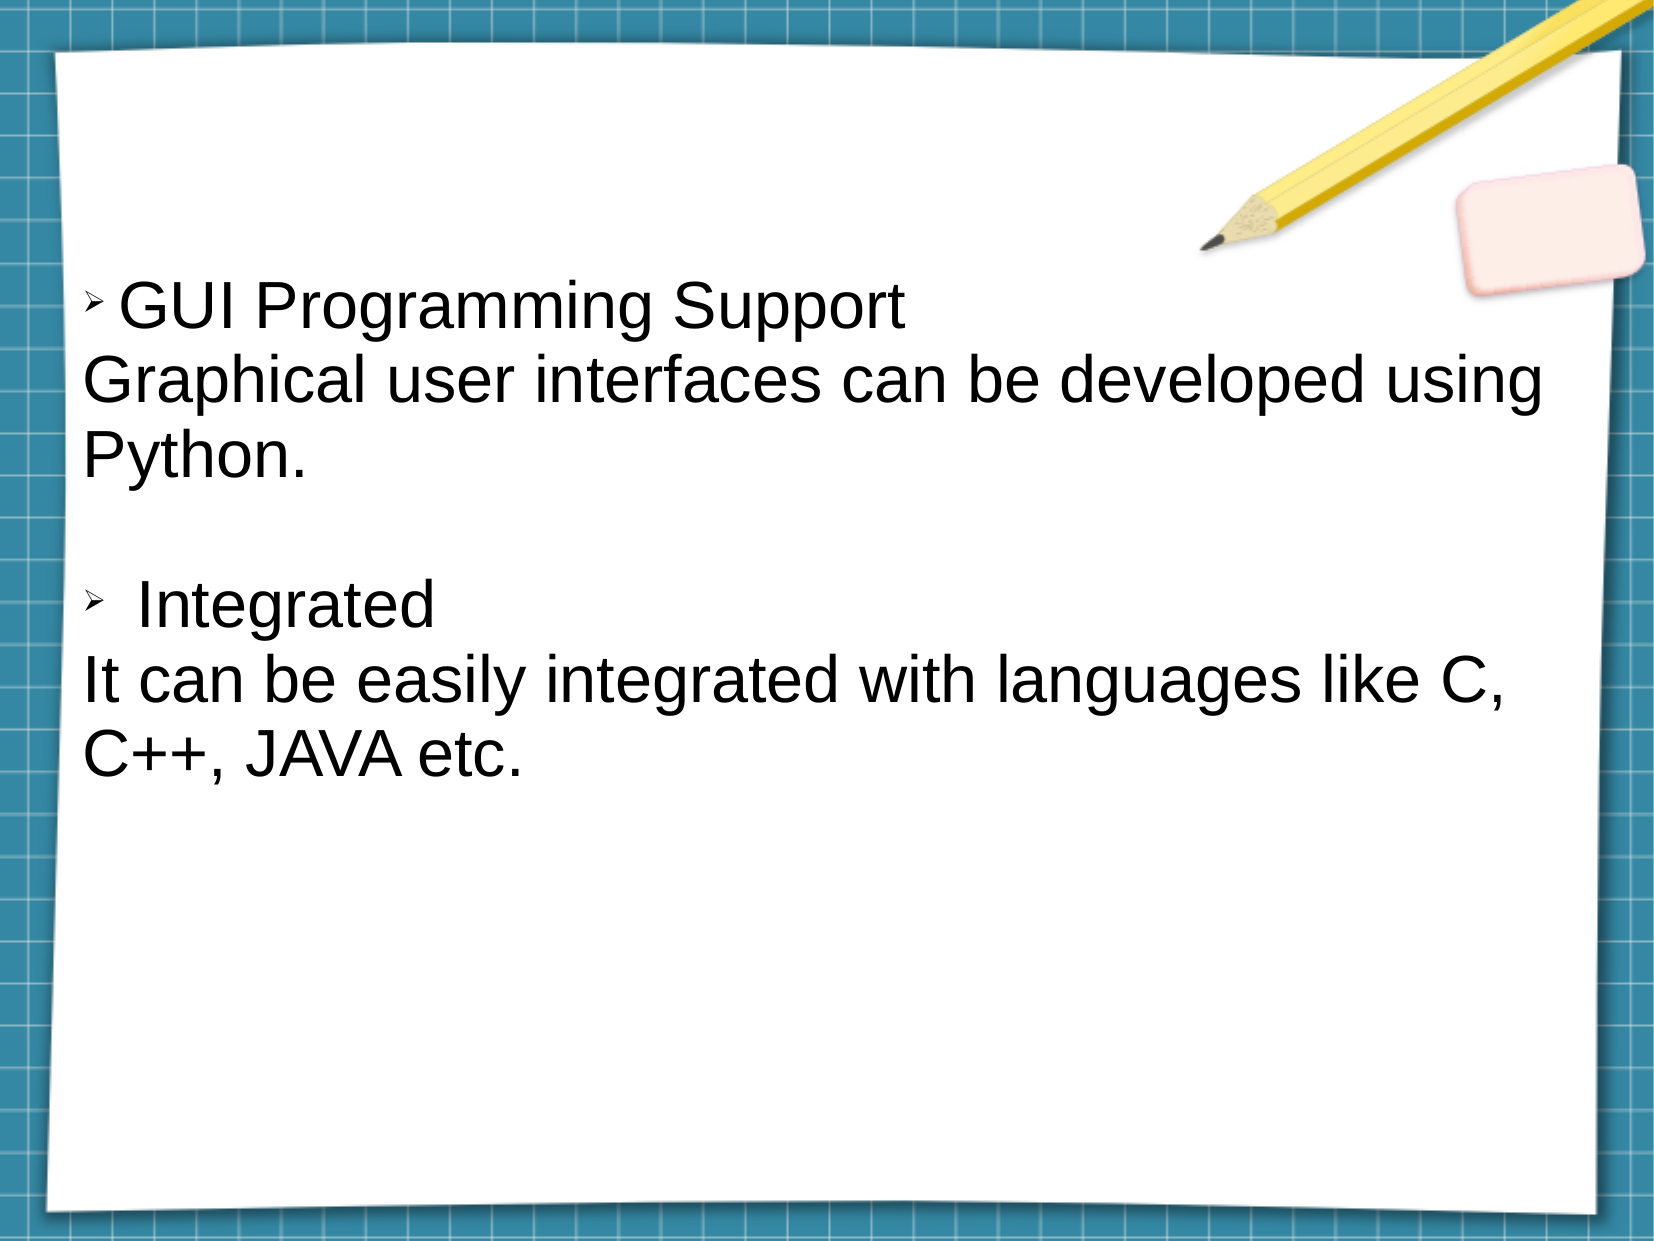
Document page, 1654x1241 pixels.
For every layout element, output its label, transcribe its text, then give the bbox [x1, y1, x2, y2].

subtitle GUI Programming Support Graphical user interfaces can be developed using Python. Integrated It can be easily integrated with languages like C, C++, JAVA etc. [82, 49, 1571, 1010]
picture [0, 0, 1654, 1241]
